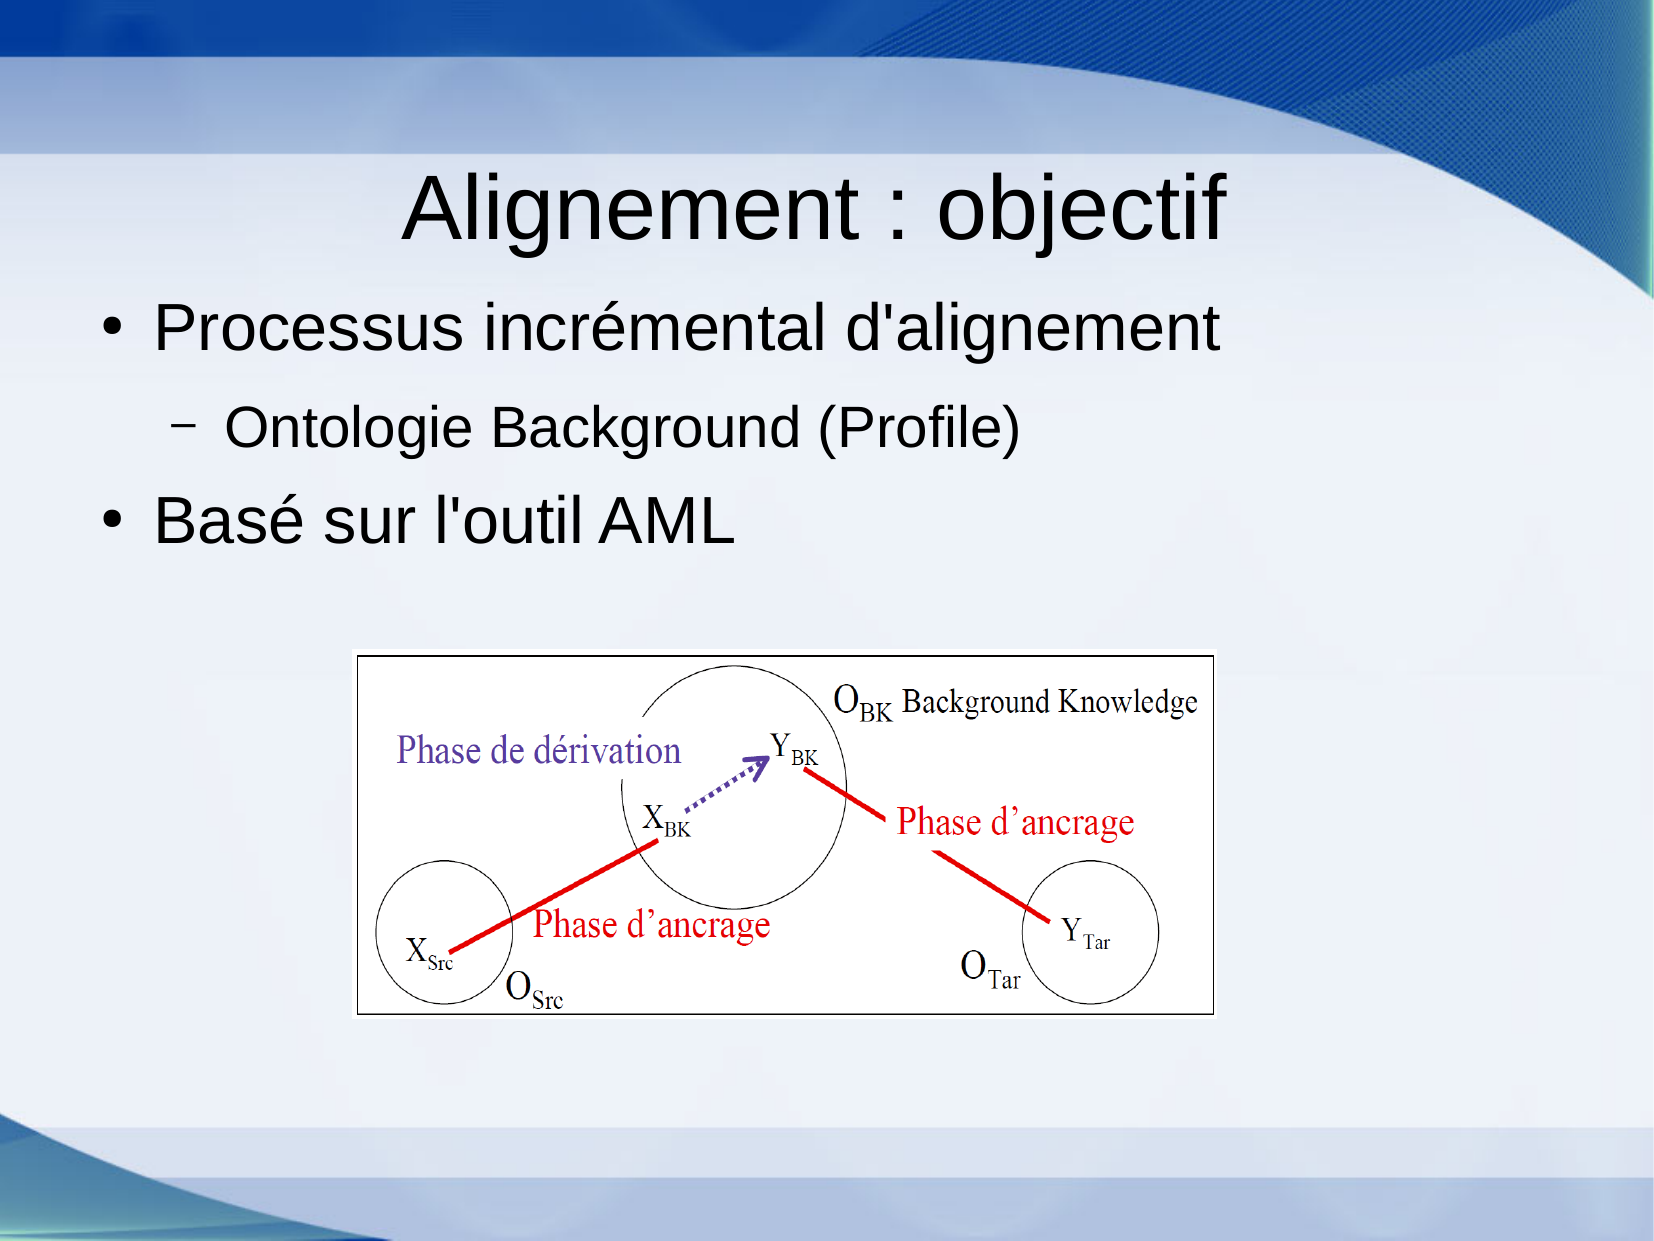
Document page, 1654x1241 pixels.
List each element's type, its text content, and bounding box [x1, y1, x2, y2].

title Alignement : objectif [70, 155, 1560, 260]
list Processus incrémental d'alignement Ontologie Background (Profile) Basé sur l'outil AML [82, 290, 1538, 1010]
picture [0, 0, 1654, 1241]
